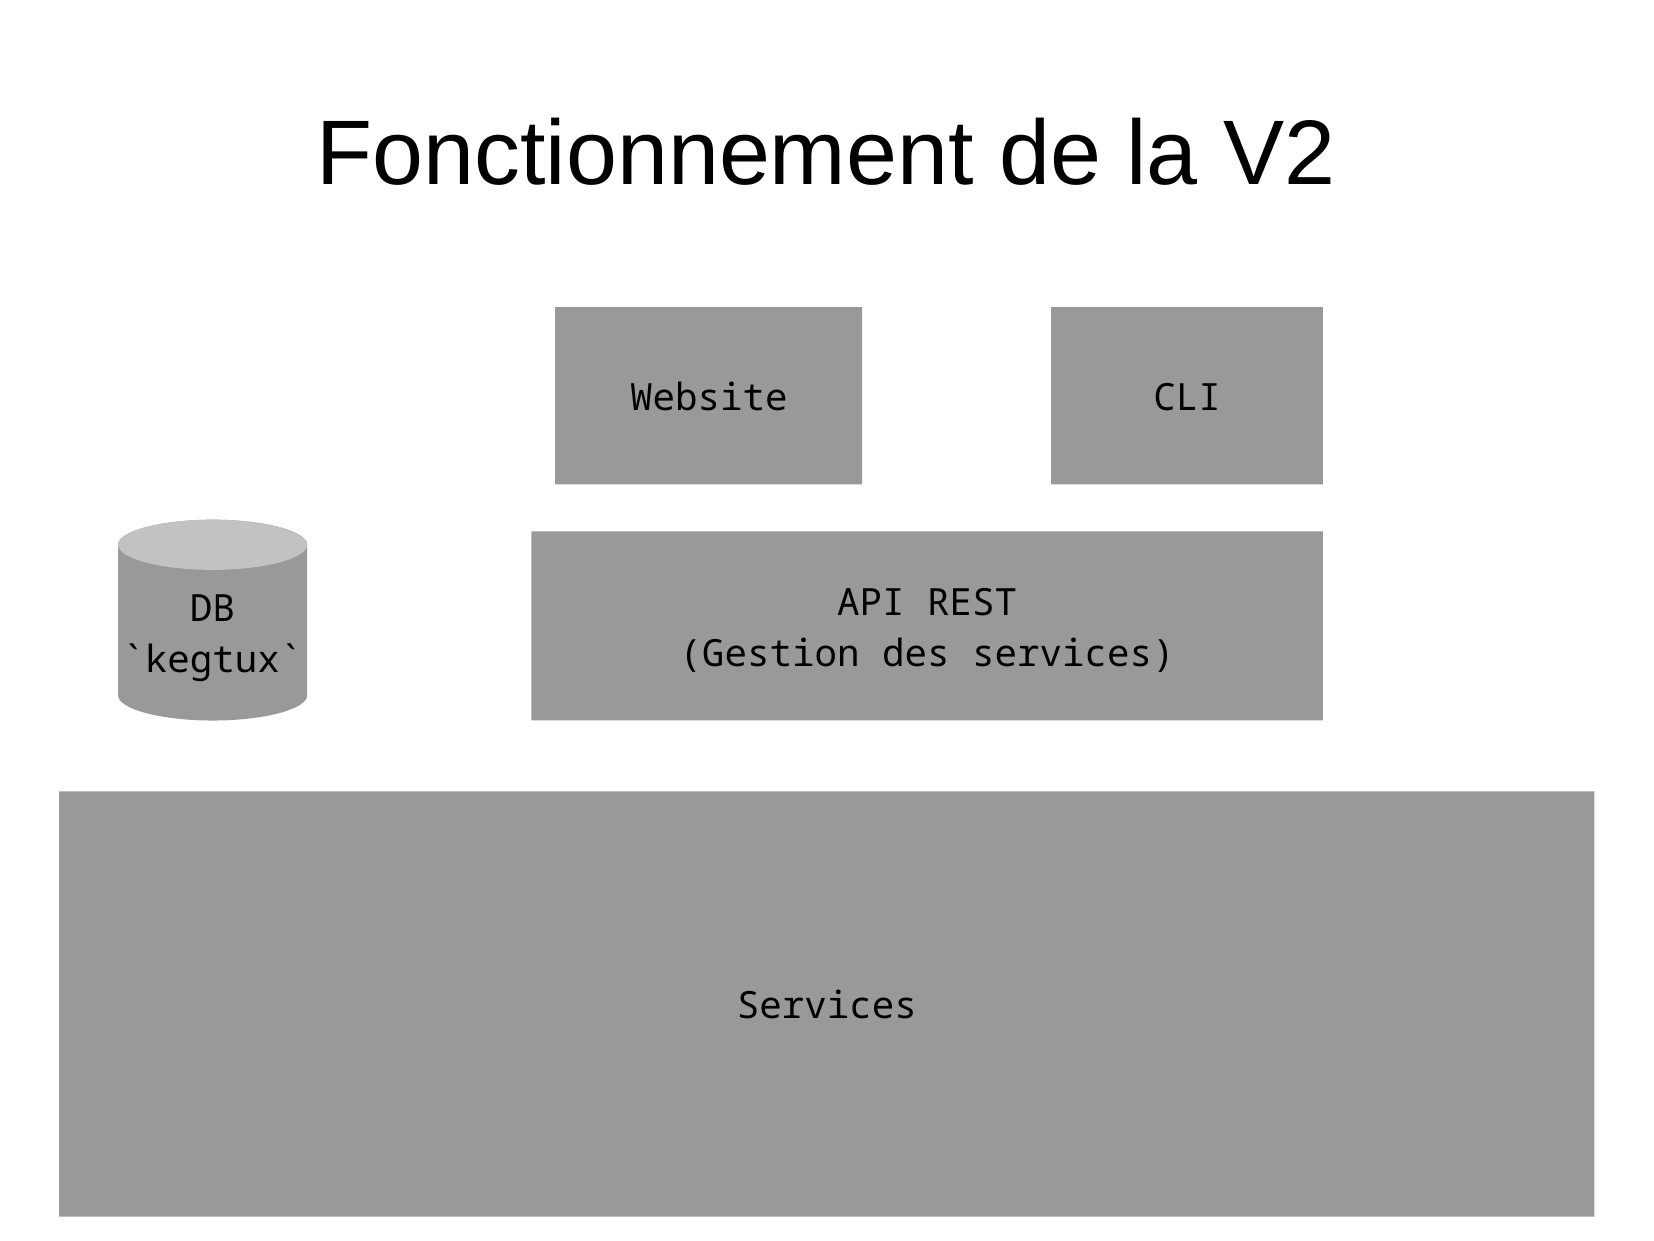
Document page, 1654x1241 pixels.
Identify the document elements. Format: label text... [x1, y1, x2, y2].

text_box CLI [1051, 307, 1323, 485]
title Fonctionnement de la V2 [82, 49, 1571, 257]
text_box DB `kegtux` [118, 546, 308, 721]
text_box Website [555, 307, 863, 485]
text_box Services [59, 791, 1595, 1217]
text_box API REST (Gestion des services) [531, 531, 1323, 721]
